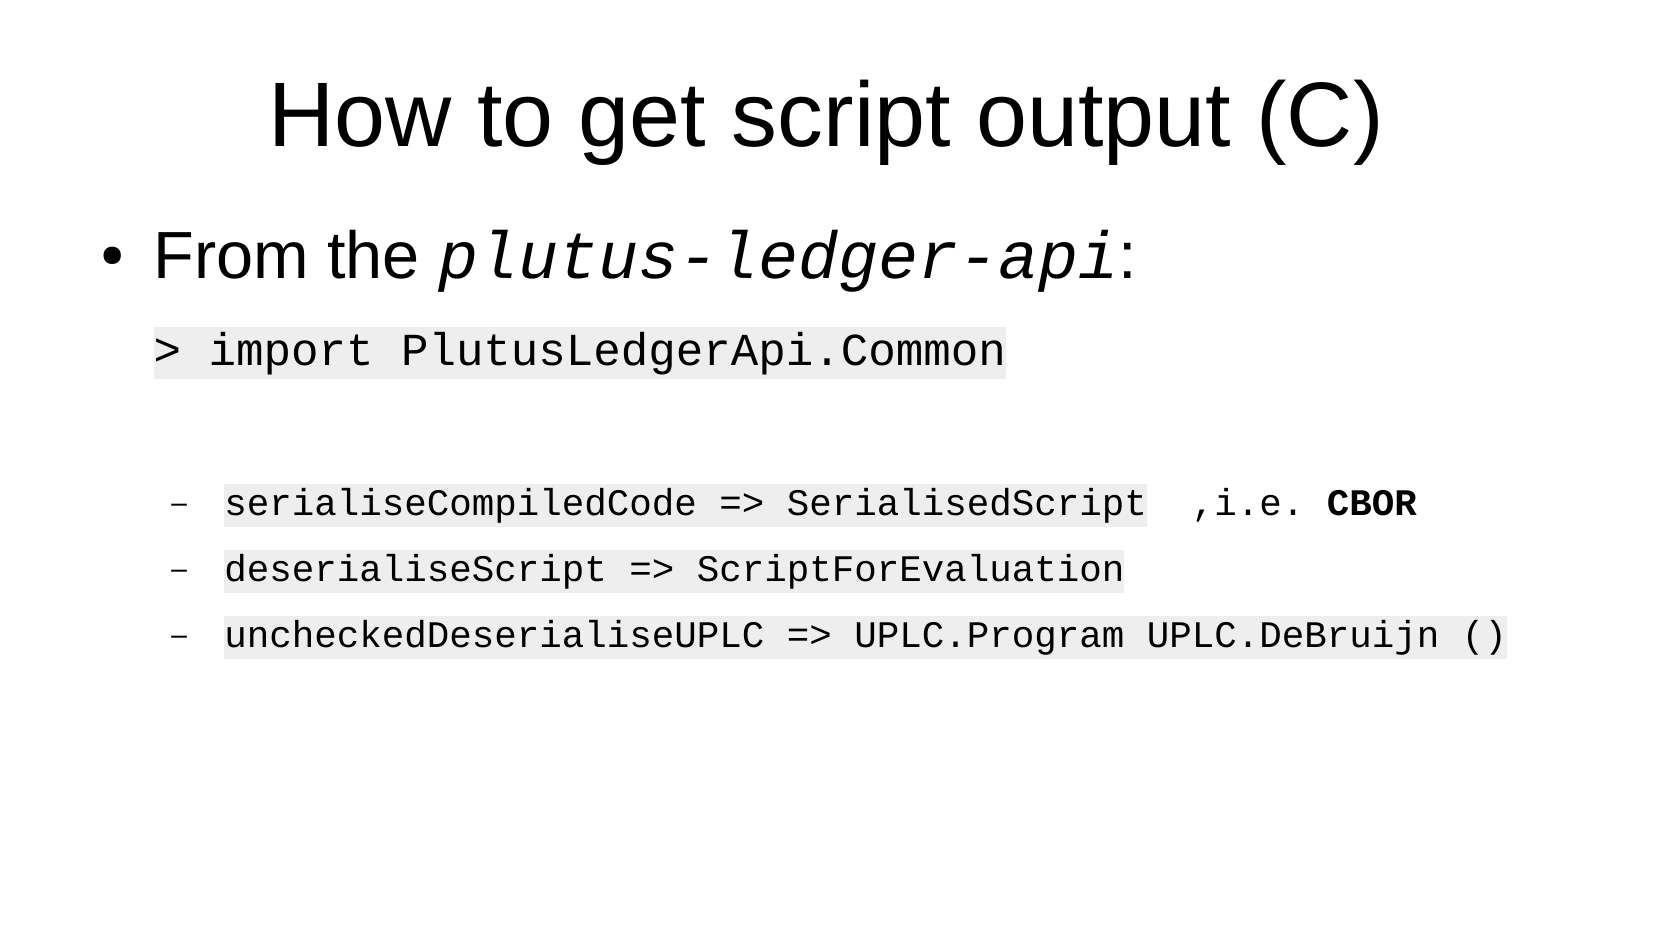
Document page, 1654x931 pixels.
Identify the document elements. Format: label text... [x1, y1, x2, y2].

list From the plutus-ledger-api: > import PlutusLedgerApi.Common serialiseCompiledCode => SerialisedScript ,i.e. CBOR deserialiseScript => ScriptForEvaluation uncheckedDeserialiseUPLC => UPLC.Program UPLC.DeBruijn () [82, 217, 1651, 758]
title How to get script output (C) [82, 37, 1571, 193]
